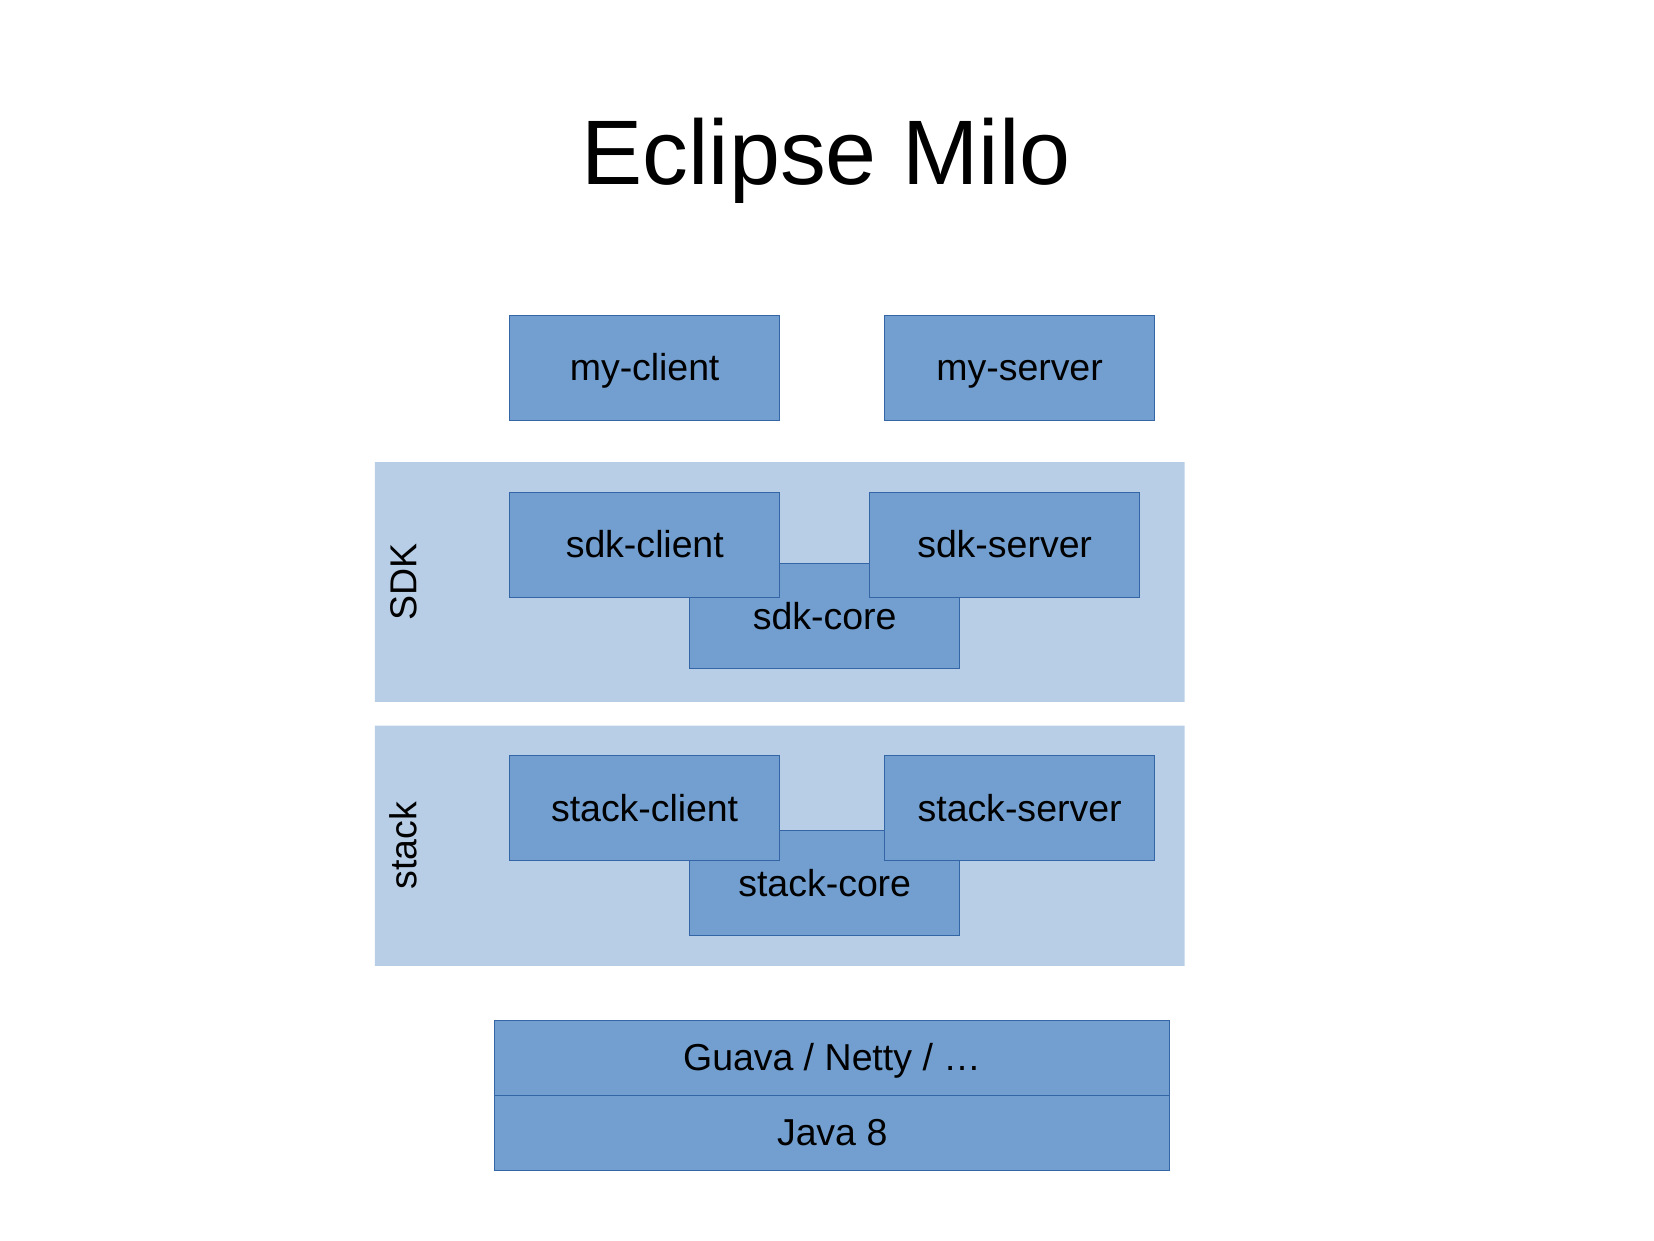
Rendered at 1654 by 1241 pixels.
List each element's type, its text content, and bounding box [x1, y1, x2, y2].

text_box sdk-client [509, 492, 780, 598]
text_box Guava / Netty / … [494, 1020, 1170, 1095]
text_box SDK [374, 462, 1185, 702]
title Eclipse Milo [82, 49, 1571, 257]
text_box my-server [884, 315, 1155, 421]
text_box Java 8 [494, 1095, 1170, 1171]
text_box sdk-core [689, 563, 960, 669]
text_box stack [374, 725, 1185, 966]
text_box stack-server [884, 755, 1155, 861]
text_box stack-core [689, 830, 960, 936]
text_box stack-client [509, 755, 780, 861]
text_box sdk-server [869, 492, 1140, 598]
text_box my-client [509, 315, 780, 421]
